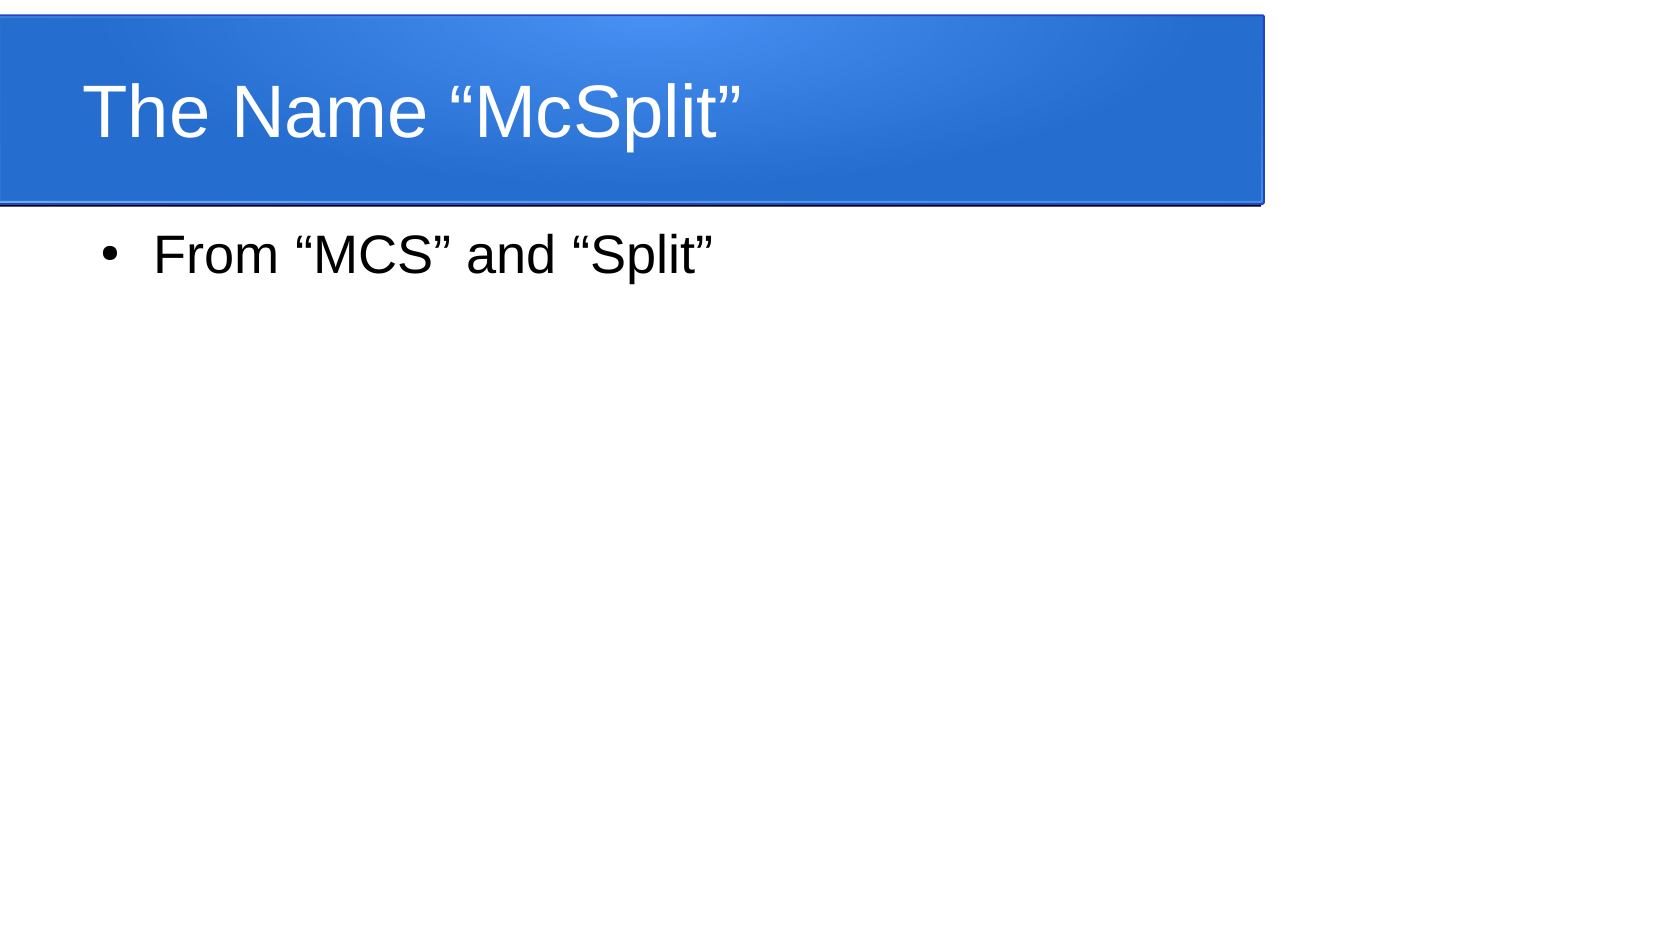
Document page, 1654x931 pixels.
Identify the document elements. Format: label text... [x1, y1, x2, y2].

list From “MCS” and “Split” [82, 224, 1571, 764]
title The Name “McSplit” [82, 35, 1235, 189]
